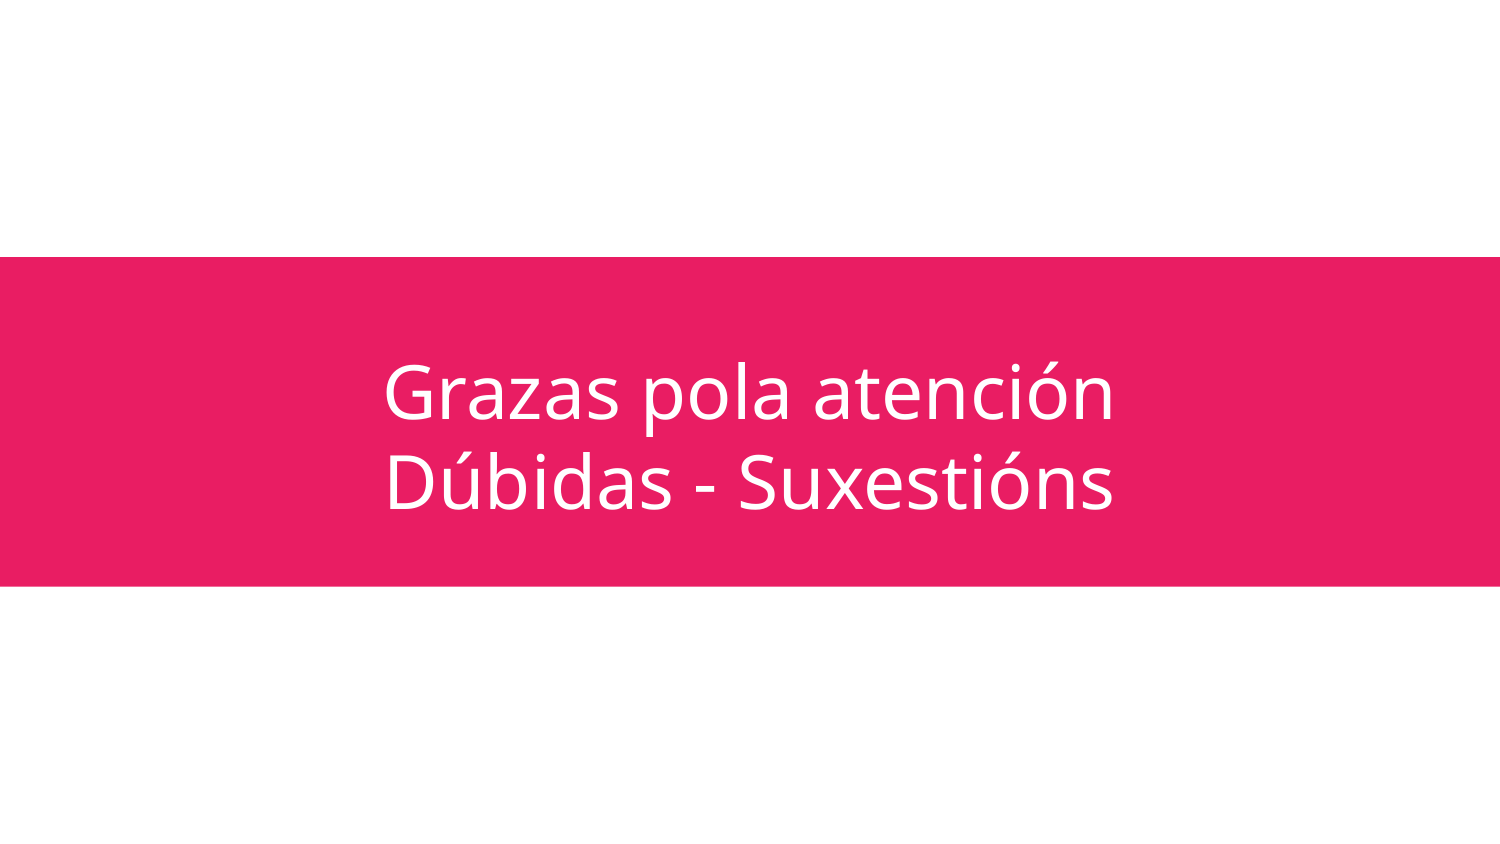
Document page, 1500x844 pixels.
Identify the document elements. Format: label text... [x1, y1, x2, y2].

title Grazas pola atención Dúbidas - Suxestións [70, 309, 1430, 559]
